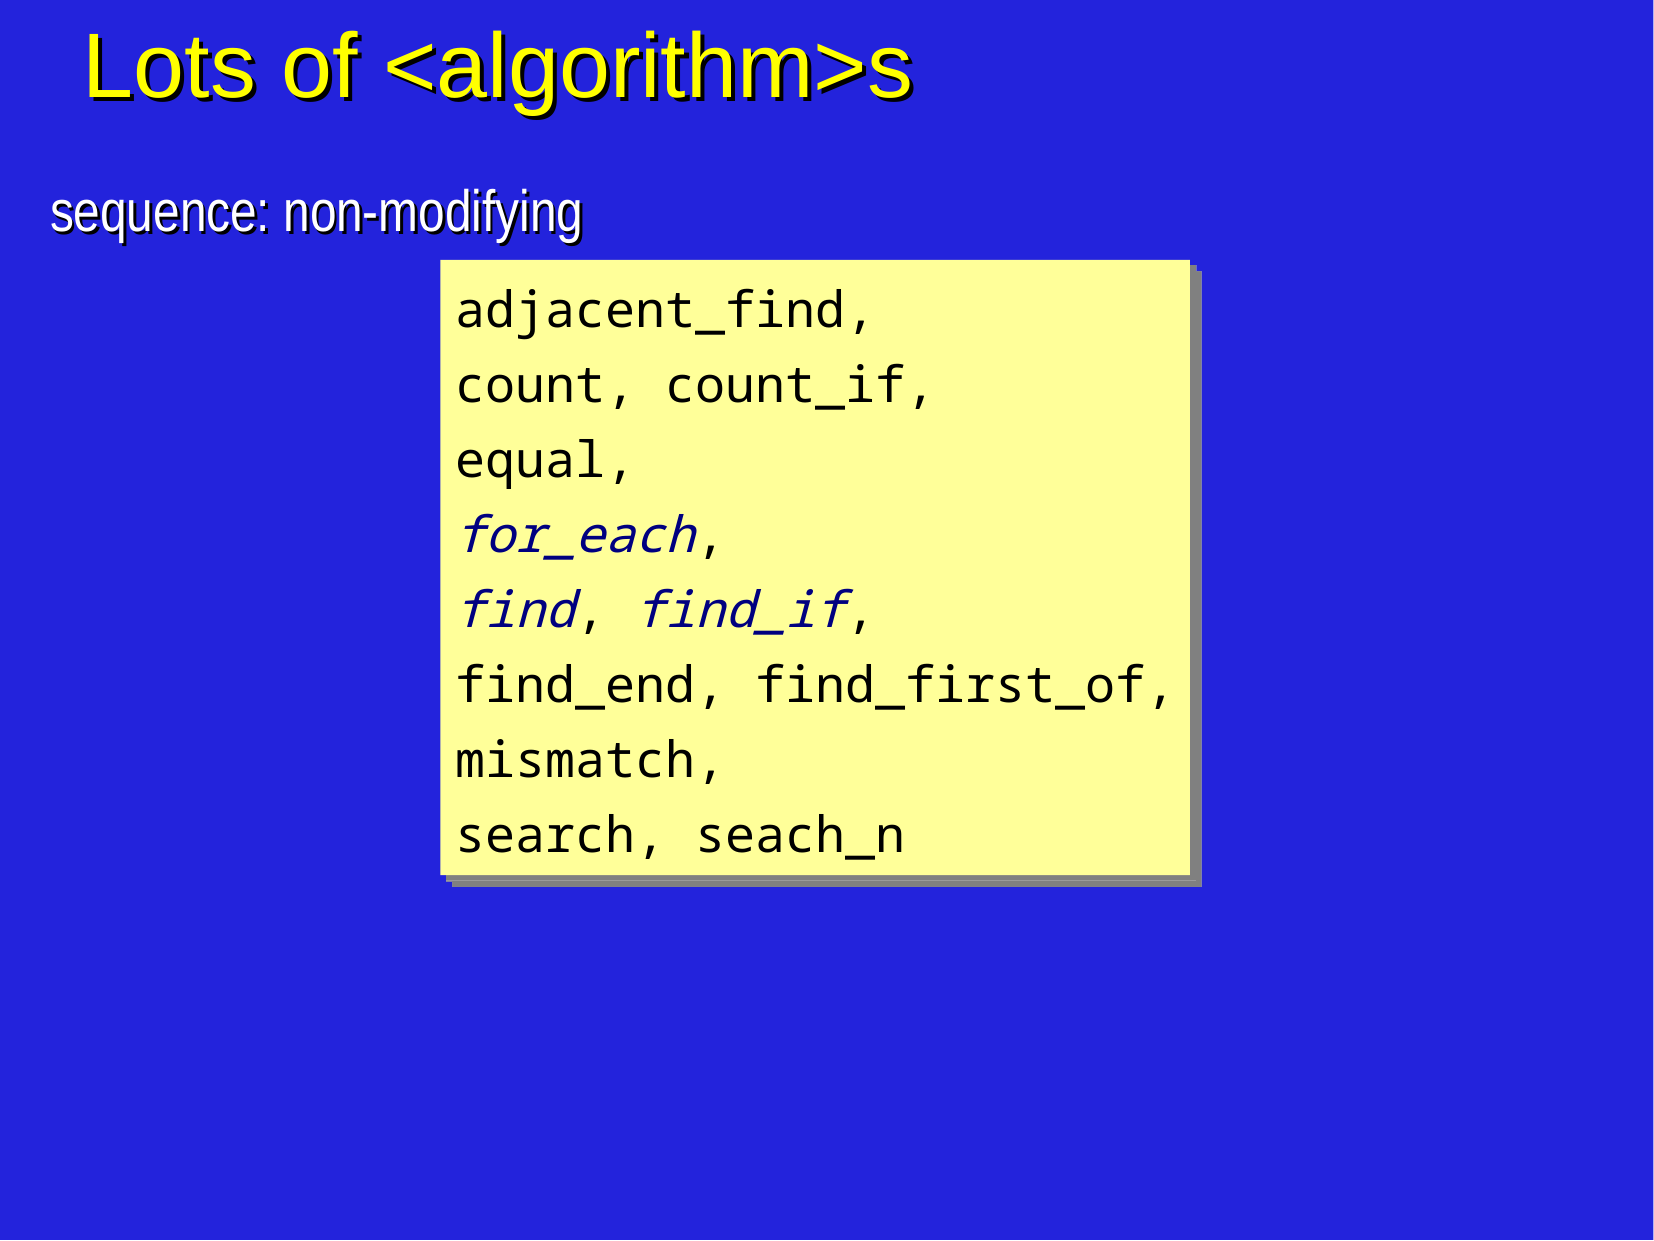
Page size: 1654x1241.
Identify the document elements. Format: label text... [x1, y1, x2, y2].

title Lots of <algorithm>s [82, 2, 1571, 130]
text_box sequence: non-modifying [35, 165, 841, 252]
text_box adjacent_find, count, count_if, equal, for_each, find, find_if, find_end, find_first_of, mismatch, search, seach_n [440, 259, 1190, 876]
